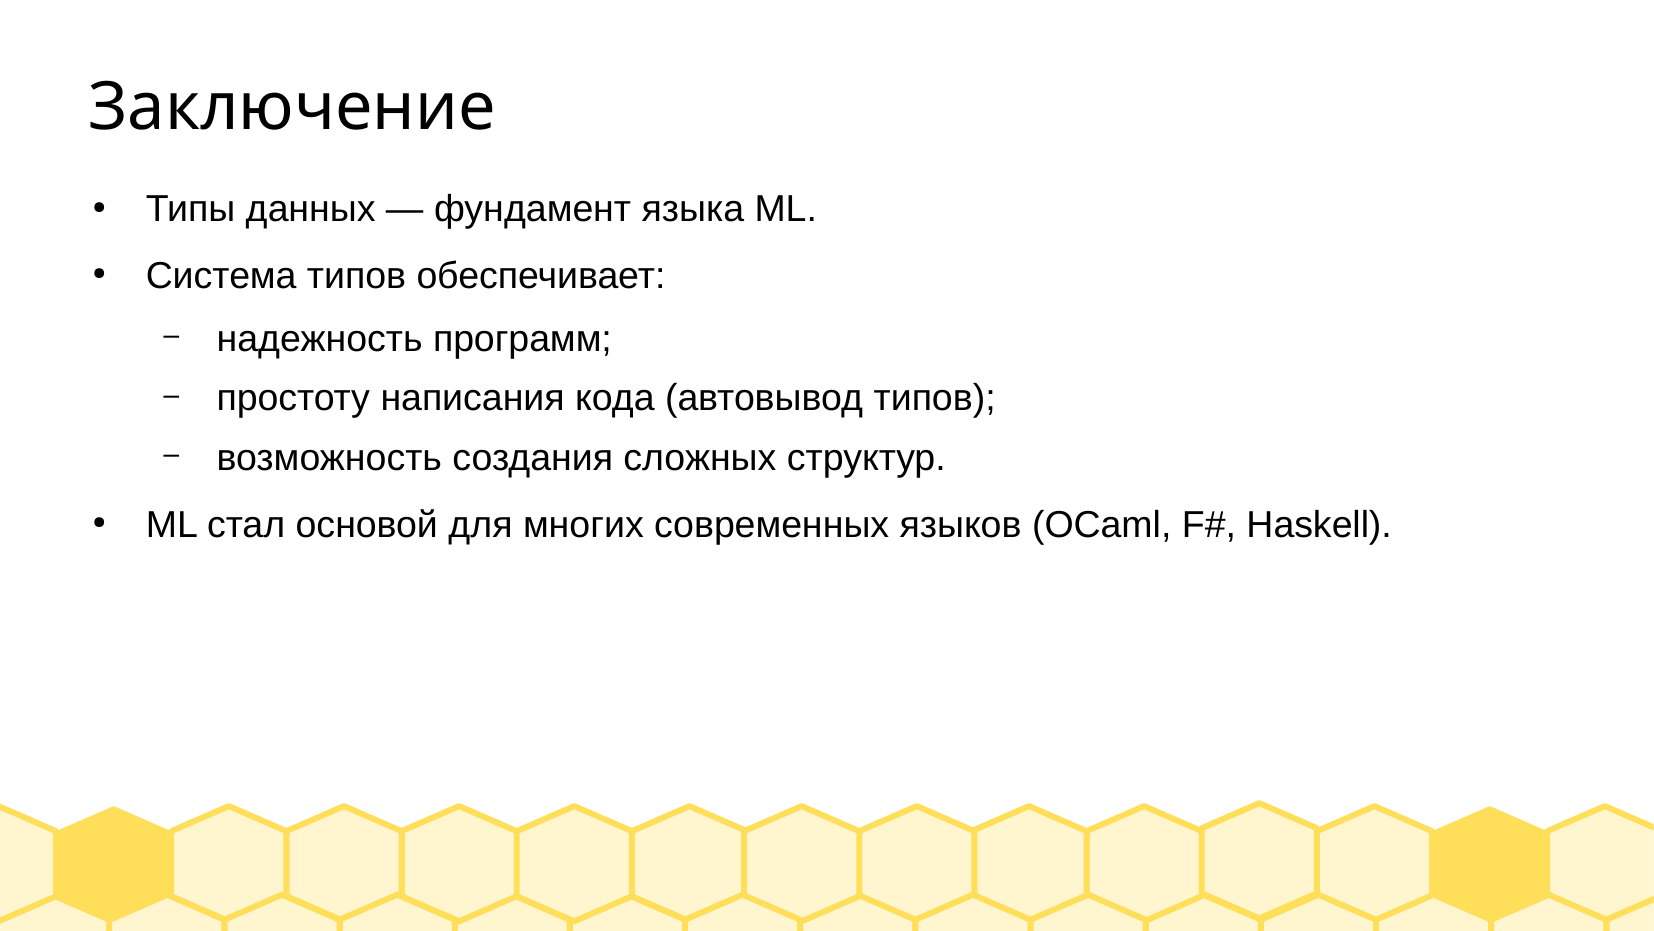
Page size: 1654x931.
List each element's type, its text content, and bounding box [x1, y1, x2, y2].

title Заключение [88, 29, 1565, 178]
list Типы данных — фундамент языка ML. Система типов обеспечивает: надежность программ; простоту написания кода (автовывод типов); возможность создания сложных структур. ML стал основой для многих современных языков (OCaml, F#, Haskell). [75, 187, 1552, 719]
